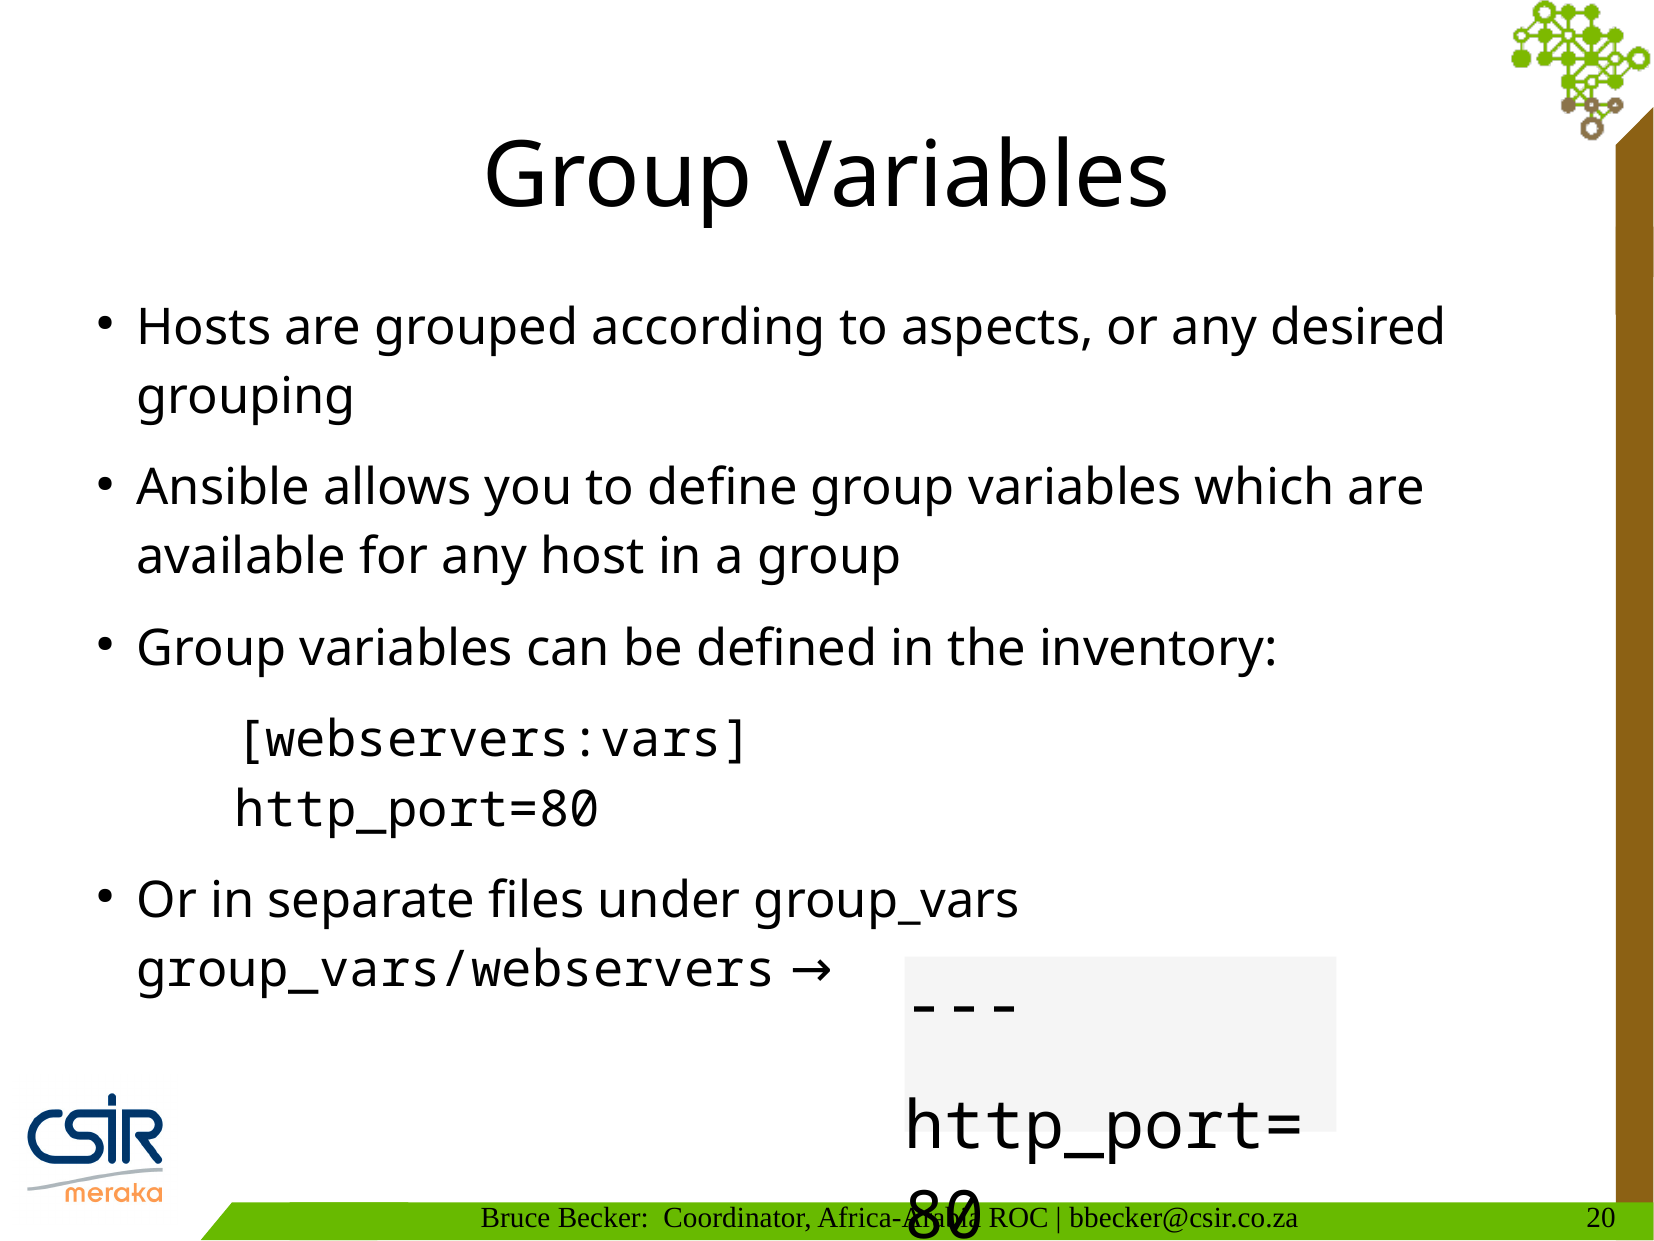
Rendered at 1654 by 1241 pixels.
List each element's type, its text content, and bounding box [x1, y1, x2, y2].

list Hosts are grouped according to aspects, or any desired grouping Ansible allows you to define group variables which are available for any host in a group Group variables can be defined in the inventory: [webservers:vars] http_port=80 Or in separate files under group_vars group_vars/webservers → [82, 290, 1571, 1010]
text_box --- http_port=80 [904, 956, 1337, 1132]
picture [12, 1074, 178, 1225]
picture [1503, 0, 1654, 144]
title Group Variables [82, 67, 1571, 275]
